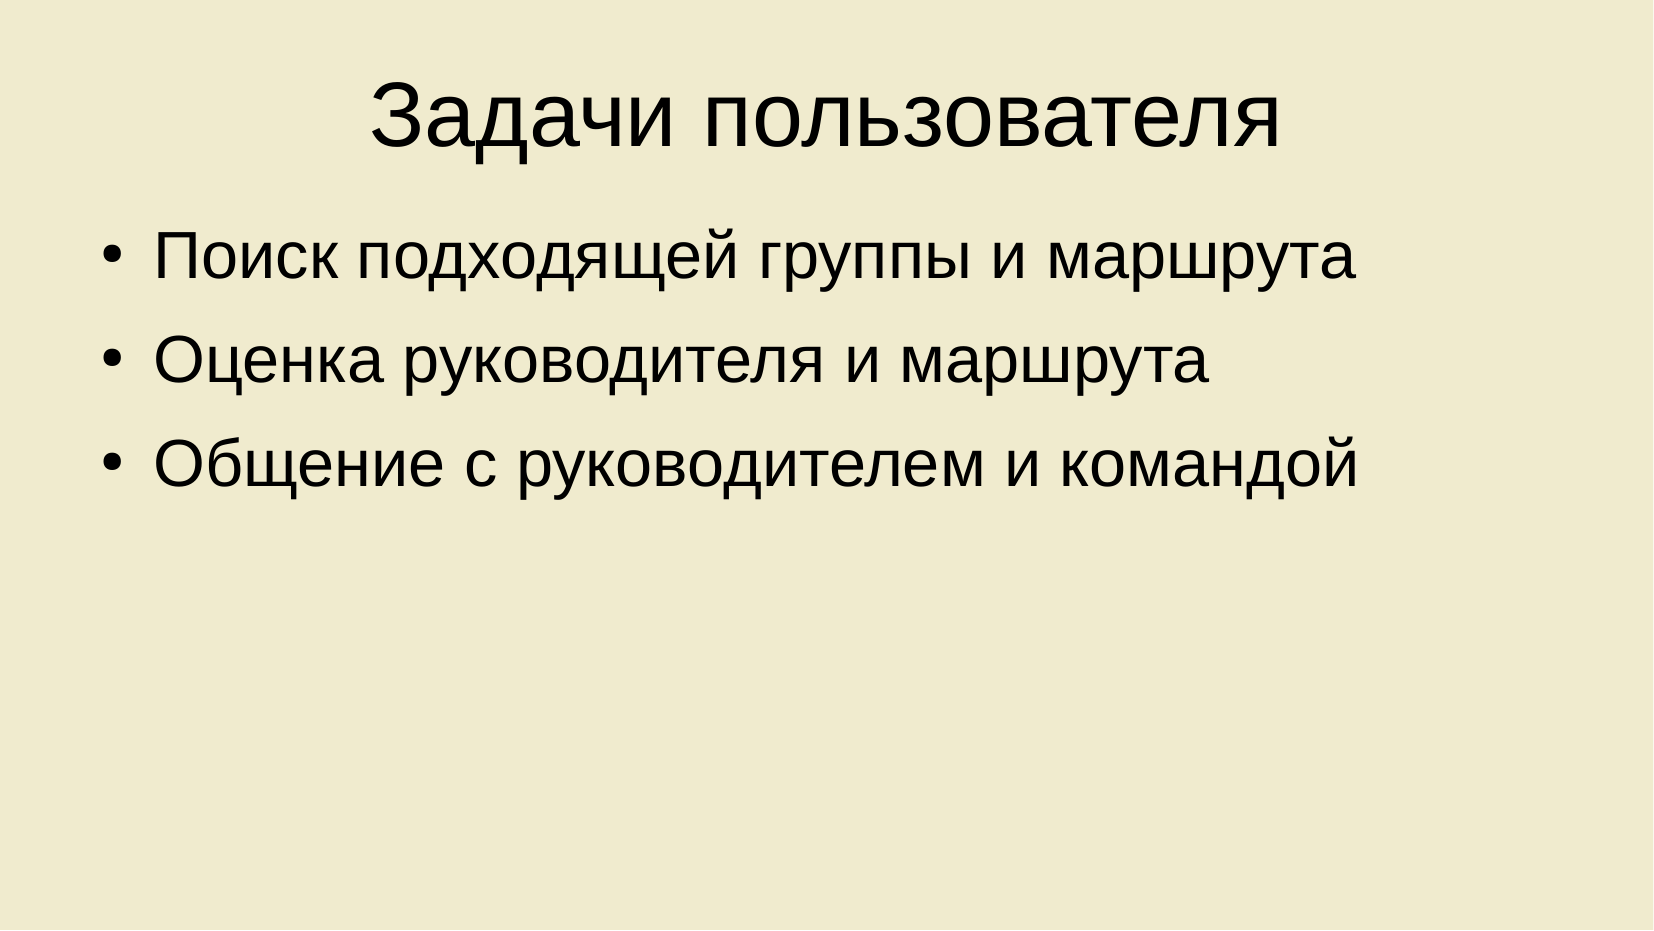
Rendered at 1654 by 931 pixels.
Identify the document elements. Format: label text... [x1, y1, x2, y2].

list Поиск подходящей группы и маршрута Оценка руководителя и маршрута Общение с руководителем и командой [82, 217, 1571, 758]
title Задачи пользователя [82, 37, 1571, 193]
